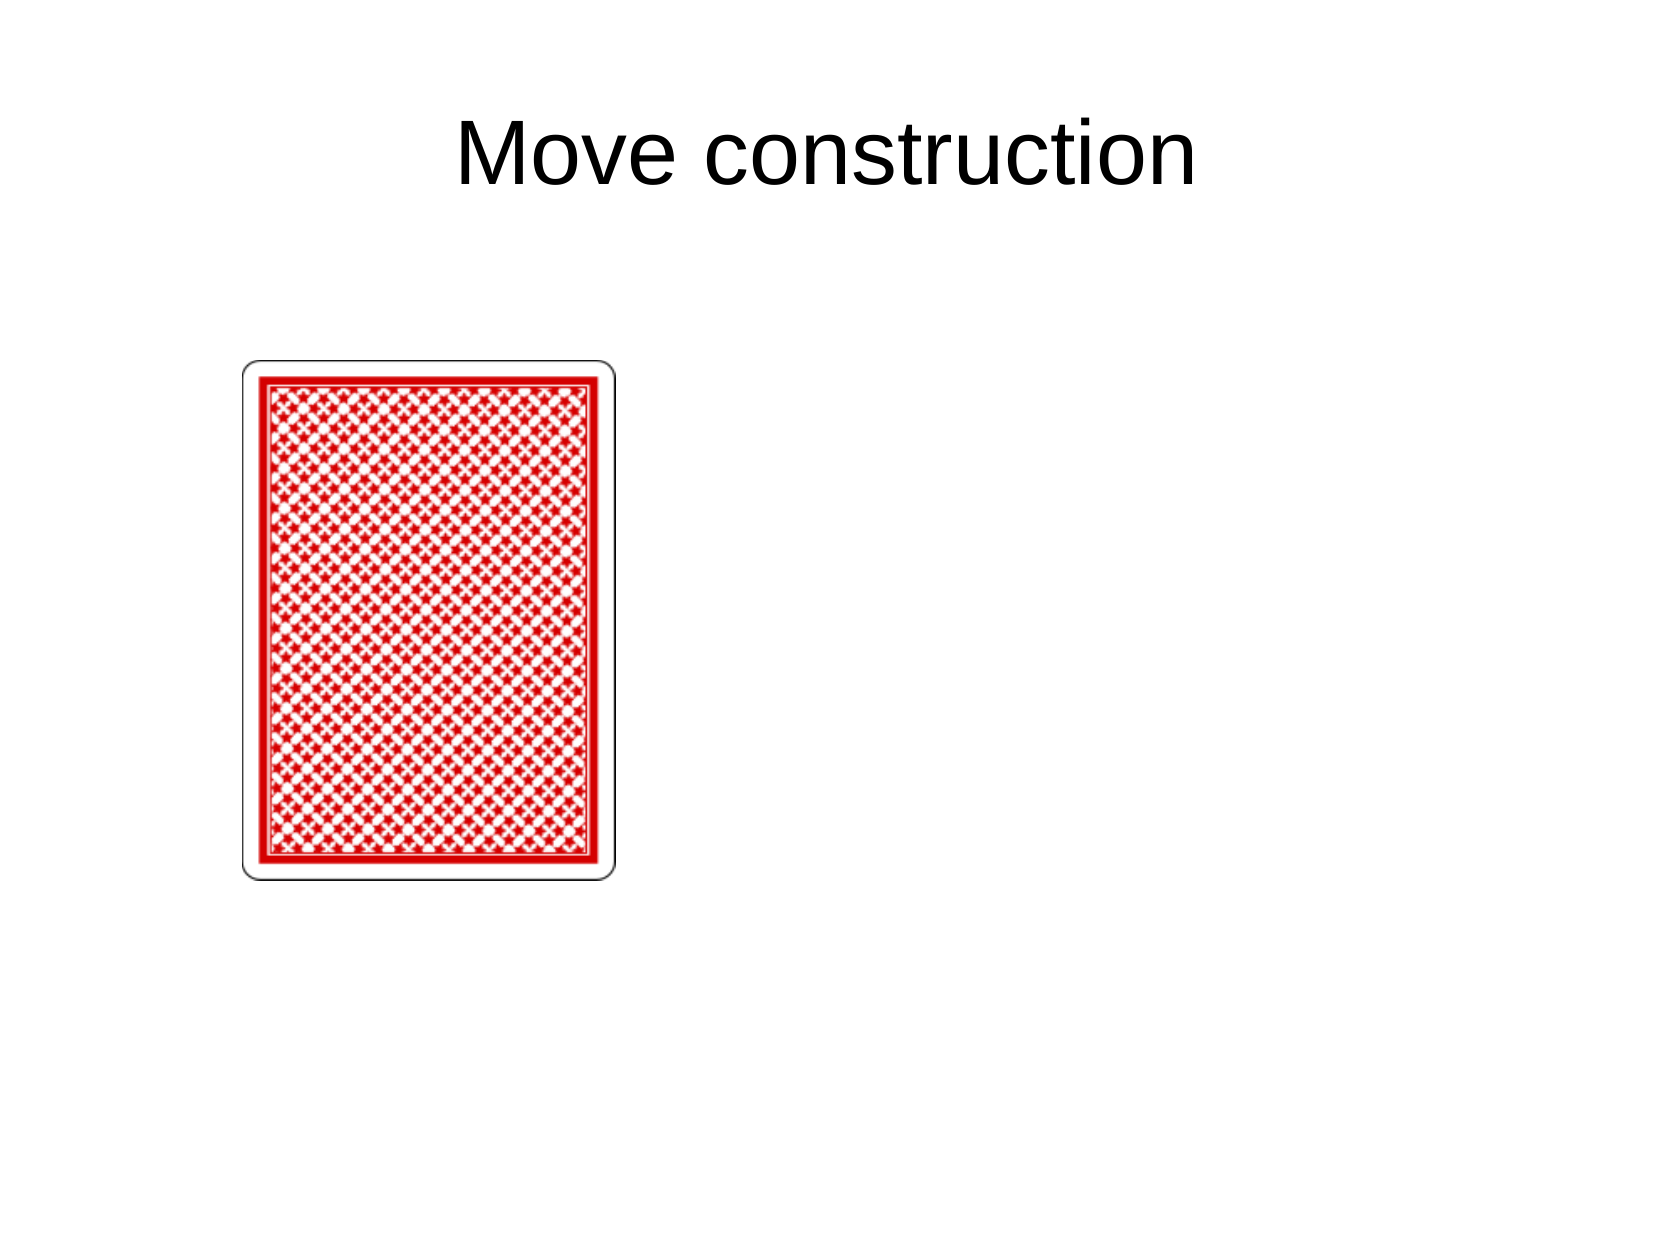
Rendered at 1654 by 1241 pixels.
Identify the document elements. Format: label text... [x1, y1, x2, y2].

title Move construction [82, 49, 1571, 257]
picture [242, 360, 616, 881]
